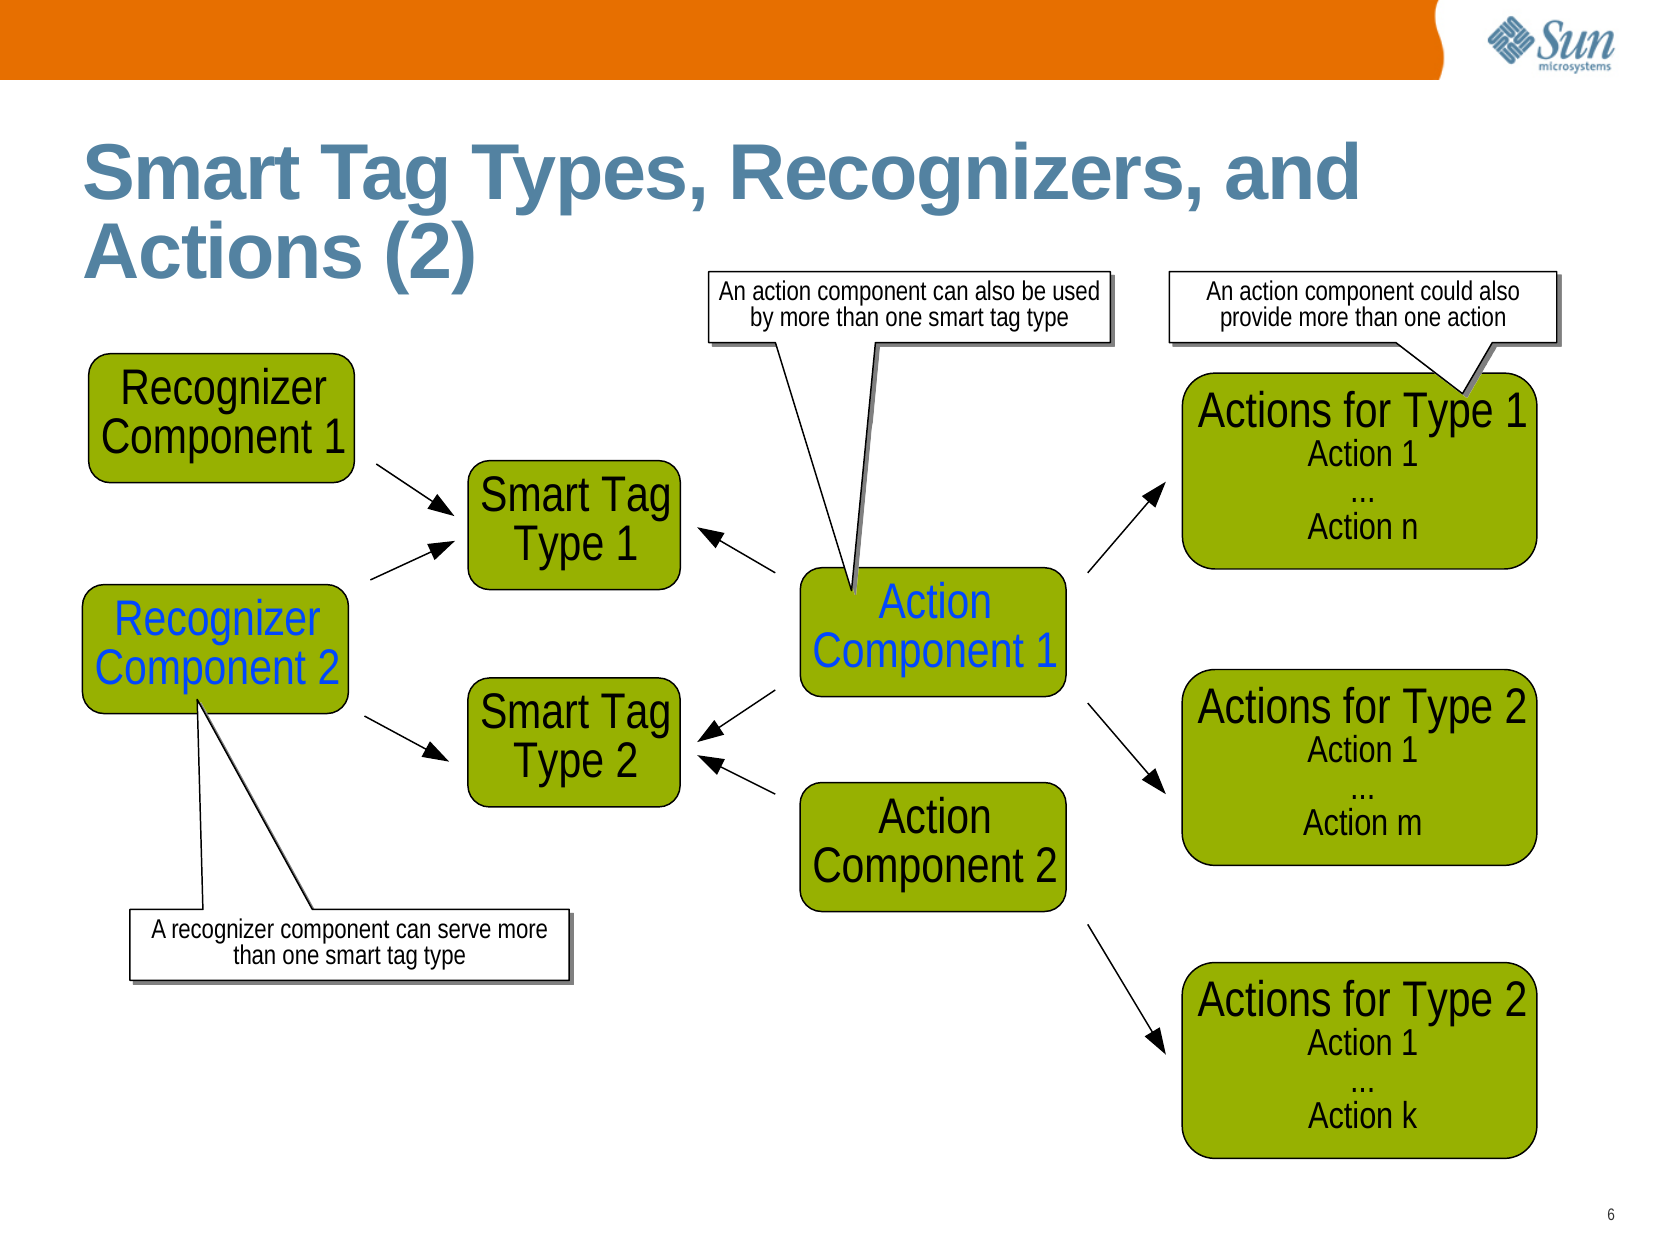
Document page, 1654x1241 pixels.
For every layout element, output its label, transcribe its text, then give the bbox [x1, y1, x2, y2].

text_box Action Component 1 [800, 567, 1067, 697]
text_box A recognizer component can serve more than one smart tag type [129, 699, 570, 981]
picture [0, 0, 1654, 80]
text_box Recognizer Component 1 [88, 353, 355, 483]
text_box Actions for Type 2 Action 1 ... Action m [1182, 669, 1537, 866]
text_box Actions for Type 1 Action 1 ... Action n [1182, 373, 1537, 569]
text_box Action Component 2 [800, 782, 1067, 912]
text_box Smart Tag Type 1 [468, 460, 681, 590]
text_box Recognizer Component 2 [82, 584, 349, 714]
title Smart Tag Types, Recognizers, and Actions (2) [82, 135, 1585, 322]
text_box An action component can also be used by more than one smart tag type [708, 271, 1111, 591]
text_box Actions for Type 2 Action 1 ... Action k [1182, 962, 1537, 1159]
text_box Smart Tag Type 2 [467, 677, 681, 807]
text_box An action component could also provide more than one action [1169, 271, 1557, 394]
